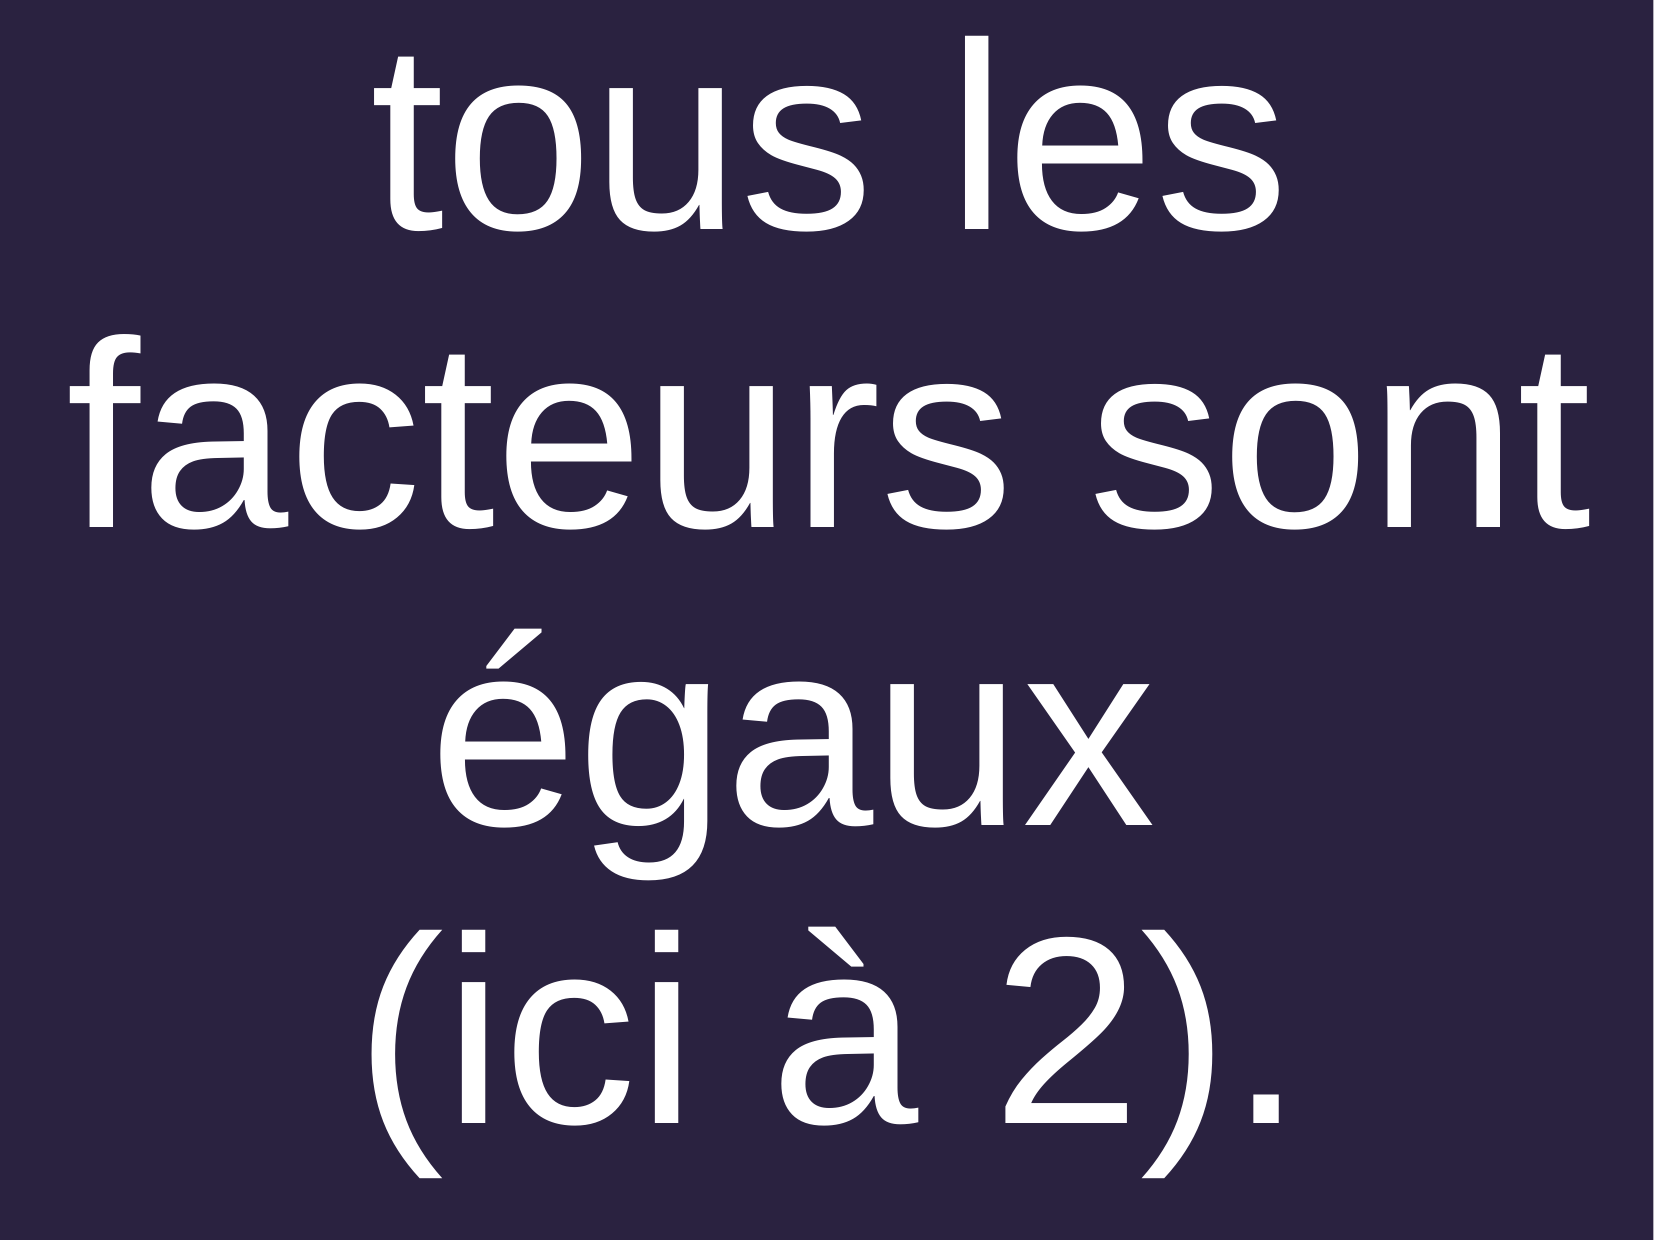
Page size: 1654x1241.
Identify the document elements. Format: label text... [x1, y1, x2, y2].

title tous les facteurs sont égaux (ici à 2). [2, 0, 1654, 1181]
